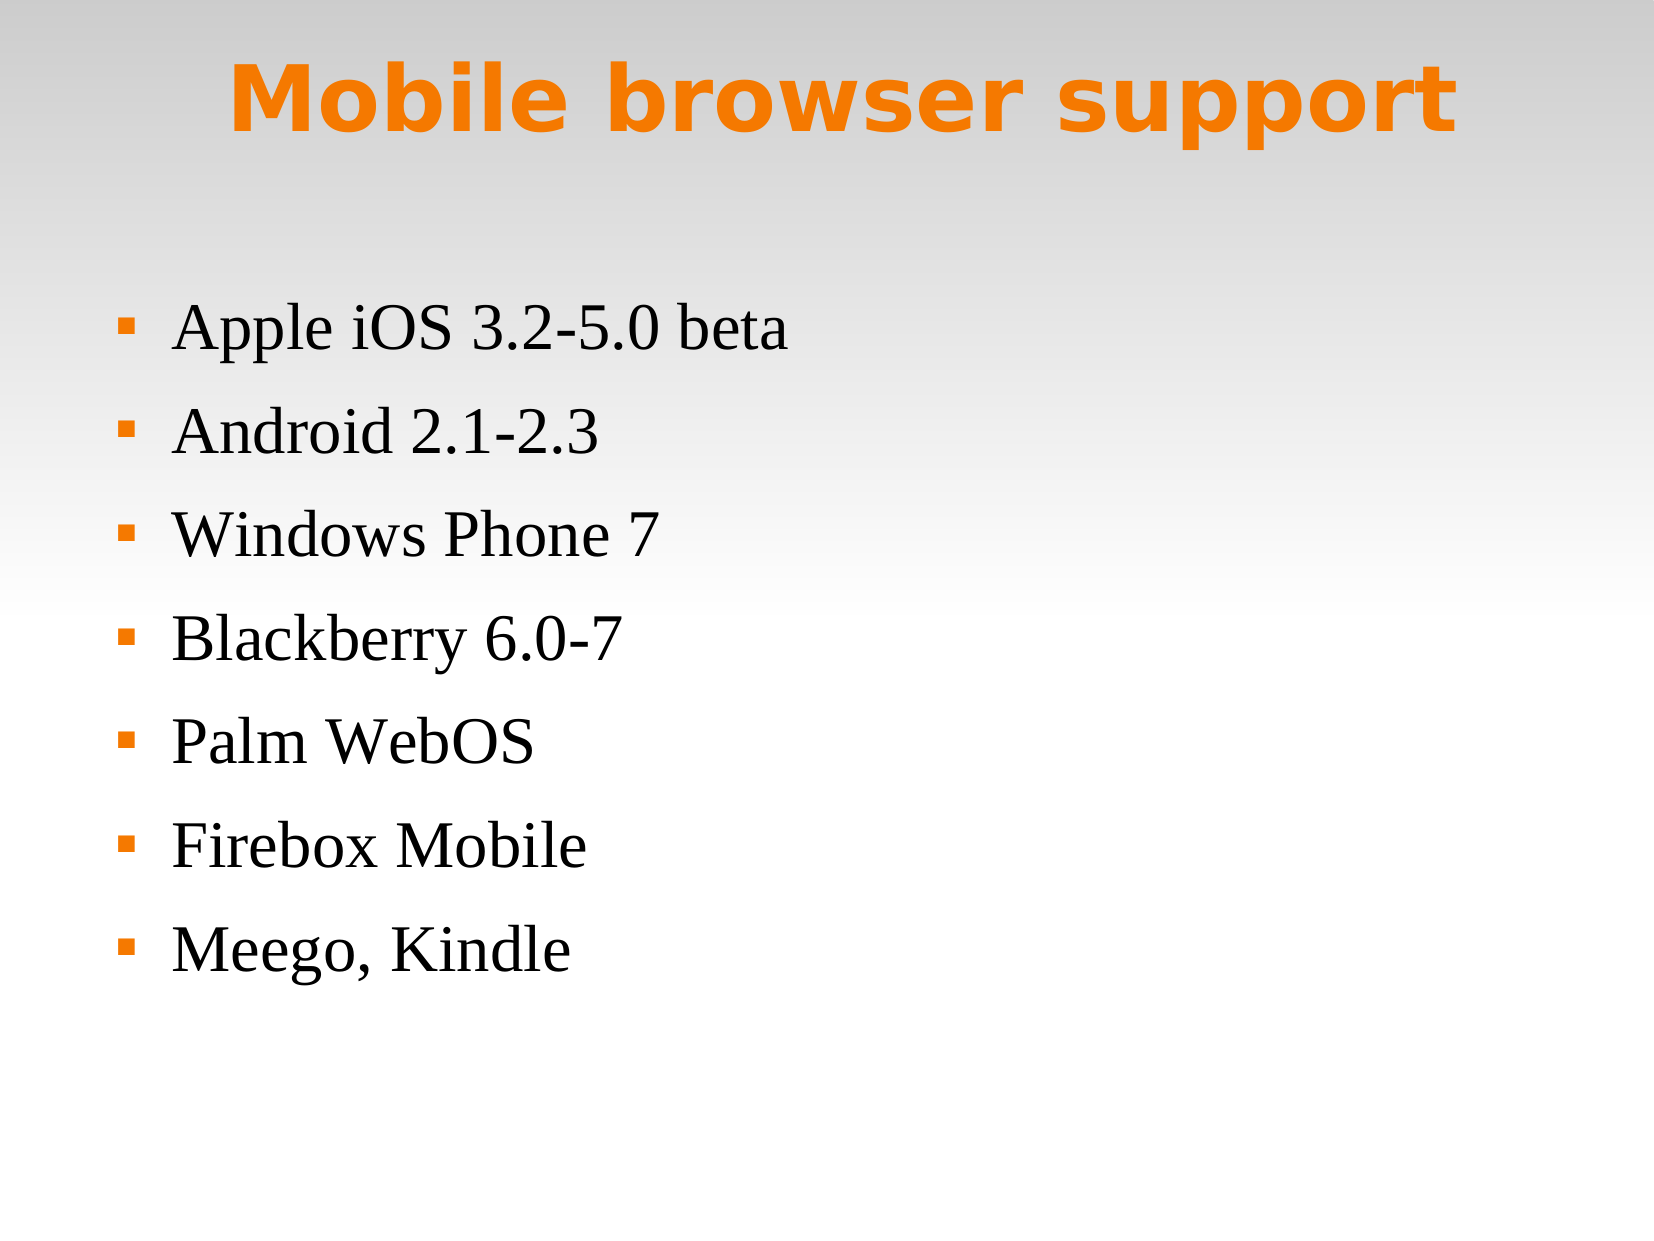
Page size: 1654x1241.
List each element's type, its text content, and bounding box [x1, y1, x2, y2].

title Mobile browser support [82, 45, 1571, 261]
list Apple iOS 3.2-5.0 beta Android 2.1-2.3 Windows Phone 7 Blackberry 6.0-7 Palm WebOS Firebox Mobile Meego, Kindle [82, 290, 1571, 1109]
